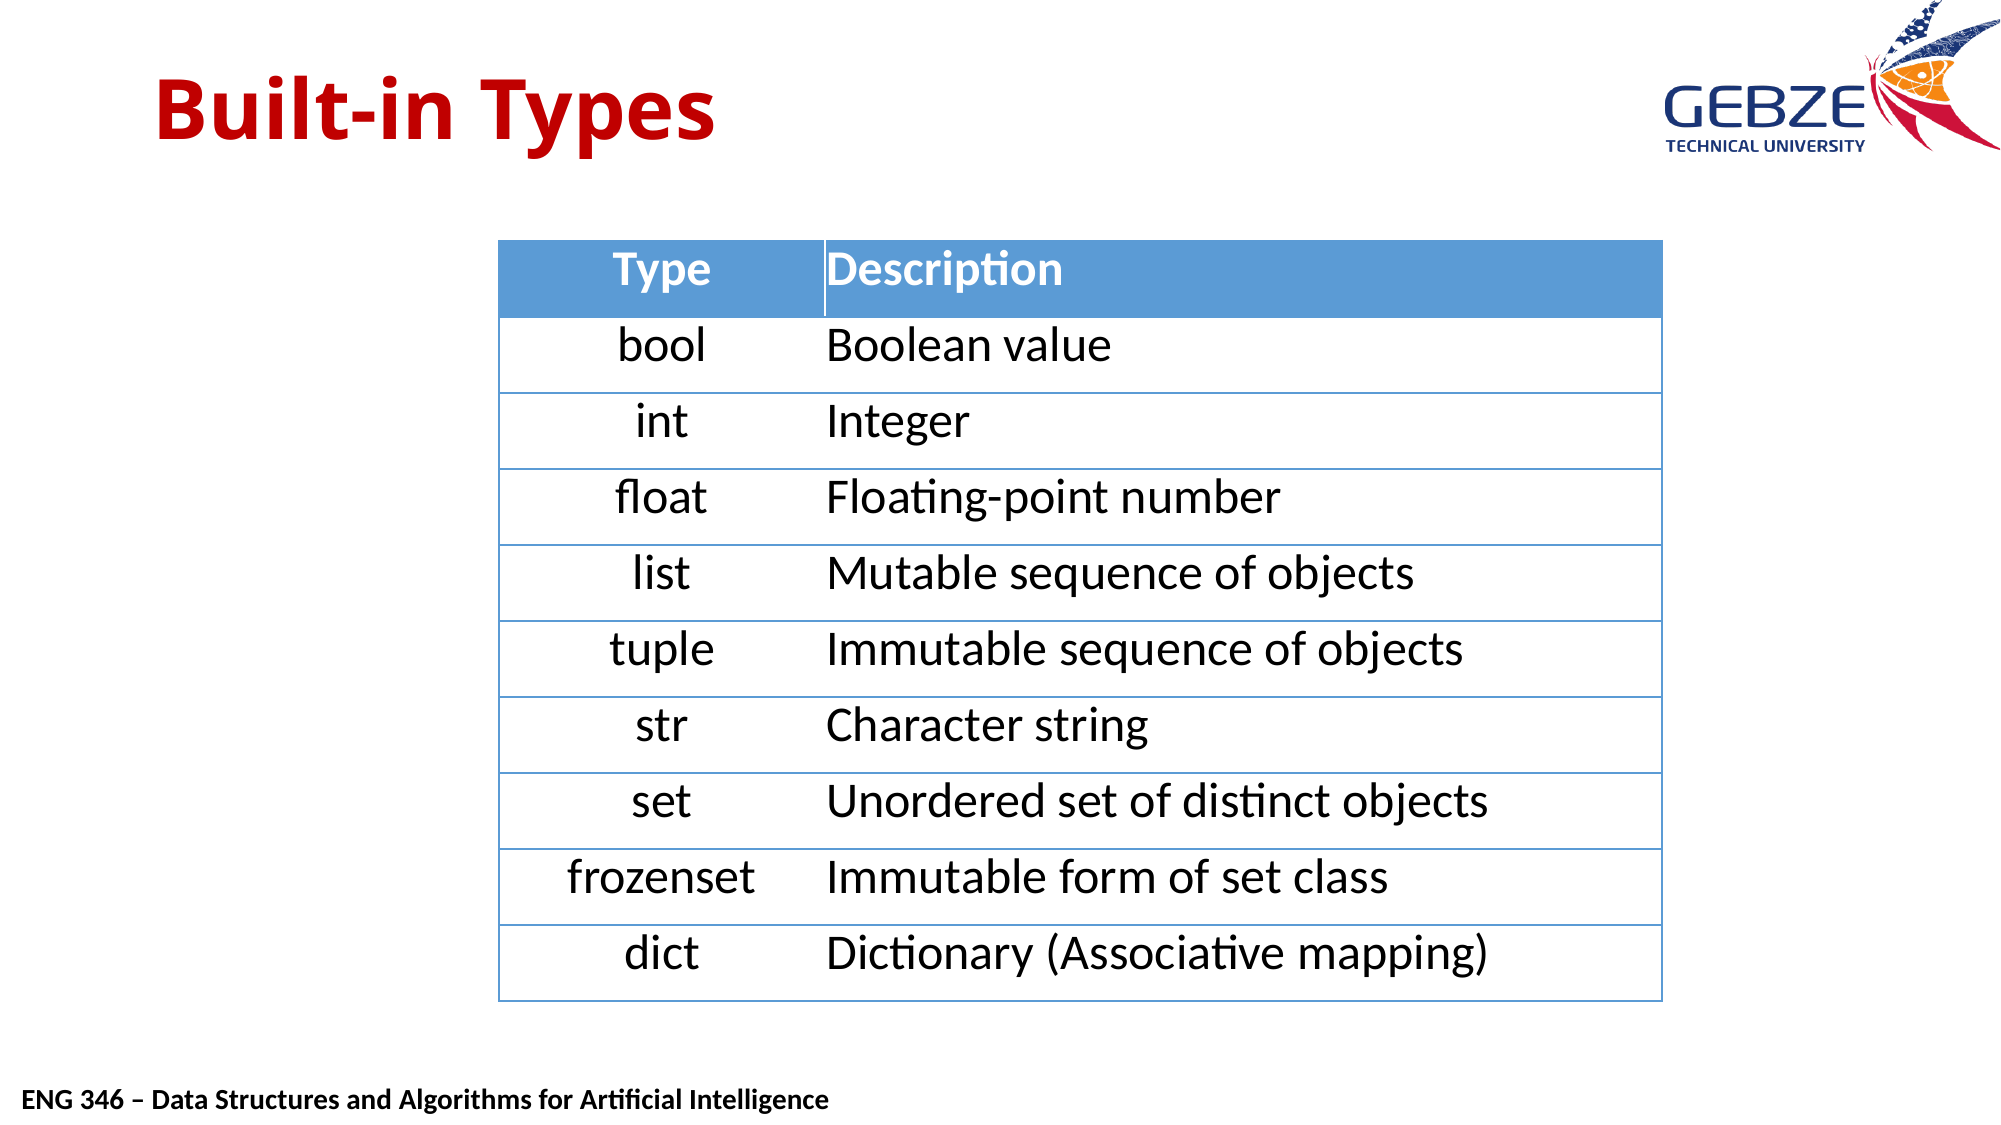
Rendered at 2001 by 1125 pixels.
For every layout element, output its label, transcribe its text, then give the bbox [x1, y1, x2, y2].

table_cell int [500, 394, 824, 468]
table_cell set [500, 774, 824, 848]
table_cell float [500, 470, 824, 544]
table_cell Floating-point number [826, 470, 1661, 544]
table_cell list [500, 546, 824, 620]
table_cell Unordered set of distinct objects [826, 774, 1661, 848]
table_cell Boolean value [826, 318, 1661, 392]
table_header Description [826, 242, 1661, 316]
table_cell Integer [826, 394, 1661, 468]
table_cell Immutable form of set class [826, 850, 1661, 924]
table_cell Mutable sequence of objects [826, 546, 1661, 620]
table_header Type [500, 242, 824, 316]
picture [1665, 0, 2001, 152]
table_cell Dictionary (Associative mapping) [826, 926, 1661, 1000]
title Built-in Types [137, 59, 1862, 165]
table_cell str [500, 698, 824, 772]
table_cell Immutable sequence of objects [826, 622, 1661, 696]
table_cell dict [500, 926, 824, 1000]
table_cell Character string [826, 698, 1661, 772]
table_cell tuple [500, 622, 824, 696]
table_cell bool [500, 318, 824, 392]
table_cell frozenset [500, 850, 824, 924]
